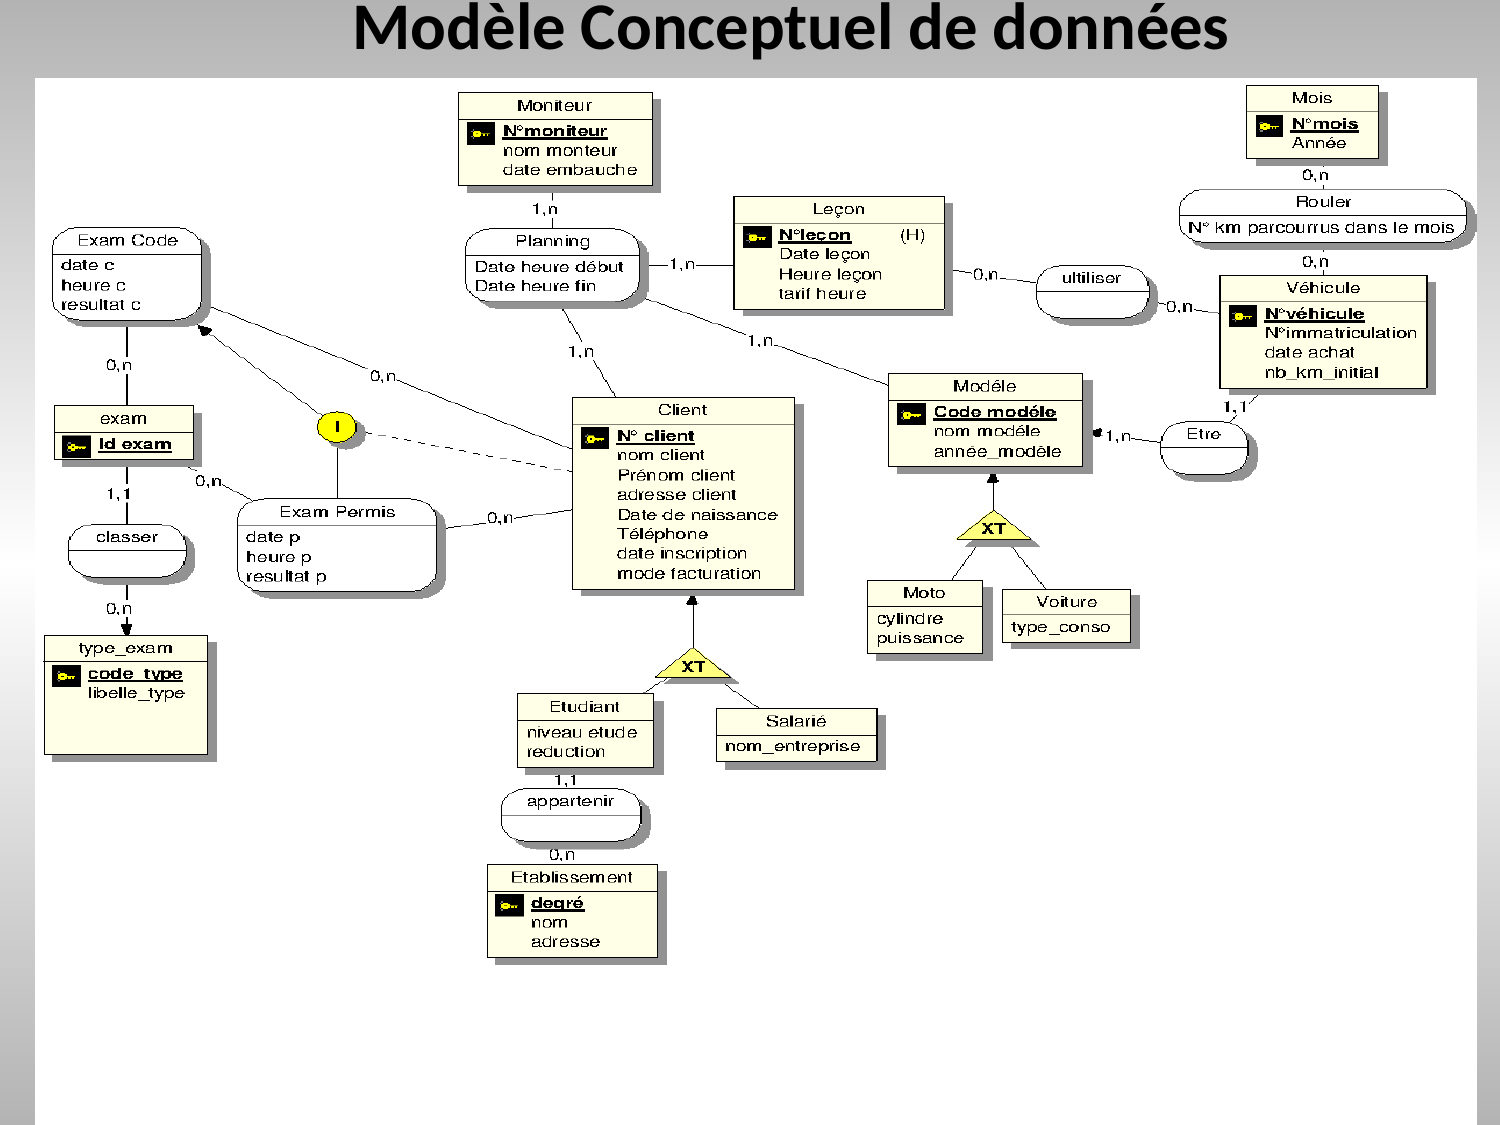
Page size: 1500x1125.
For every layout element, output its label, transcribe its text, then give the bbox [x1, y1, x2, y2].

title Modèle Conceptuel de données [154, 0, 1430, 78]
picture [35, 78, 1477, 1125]
